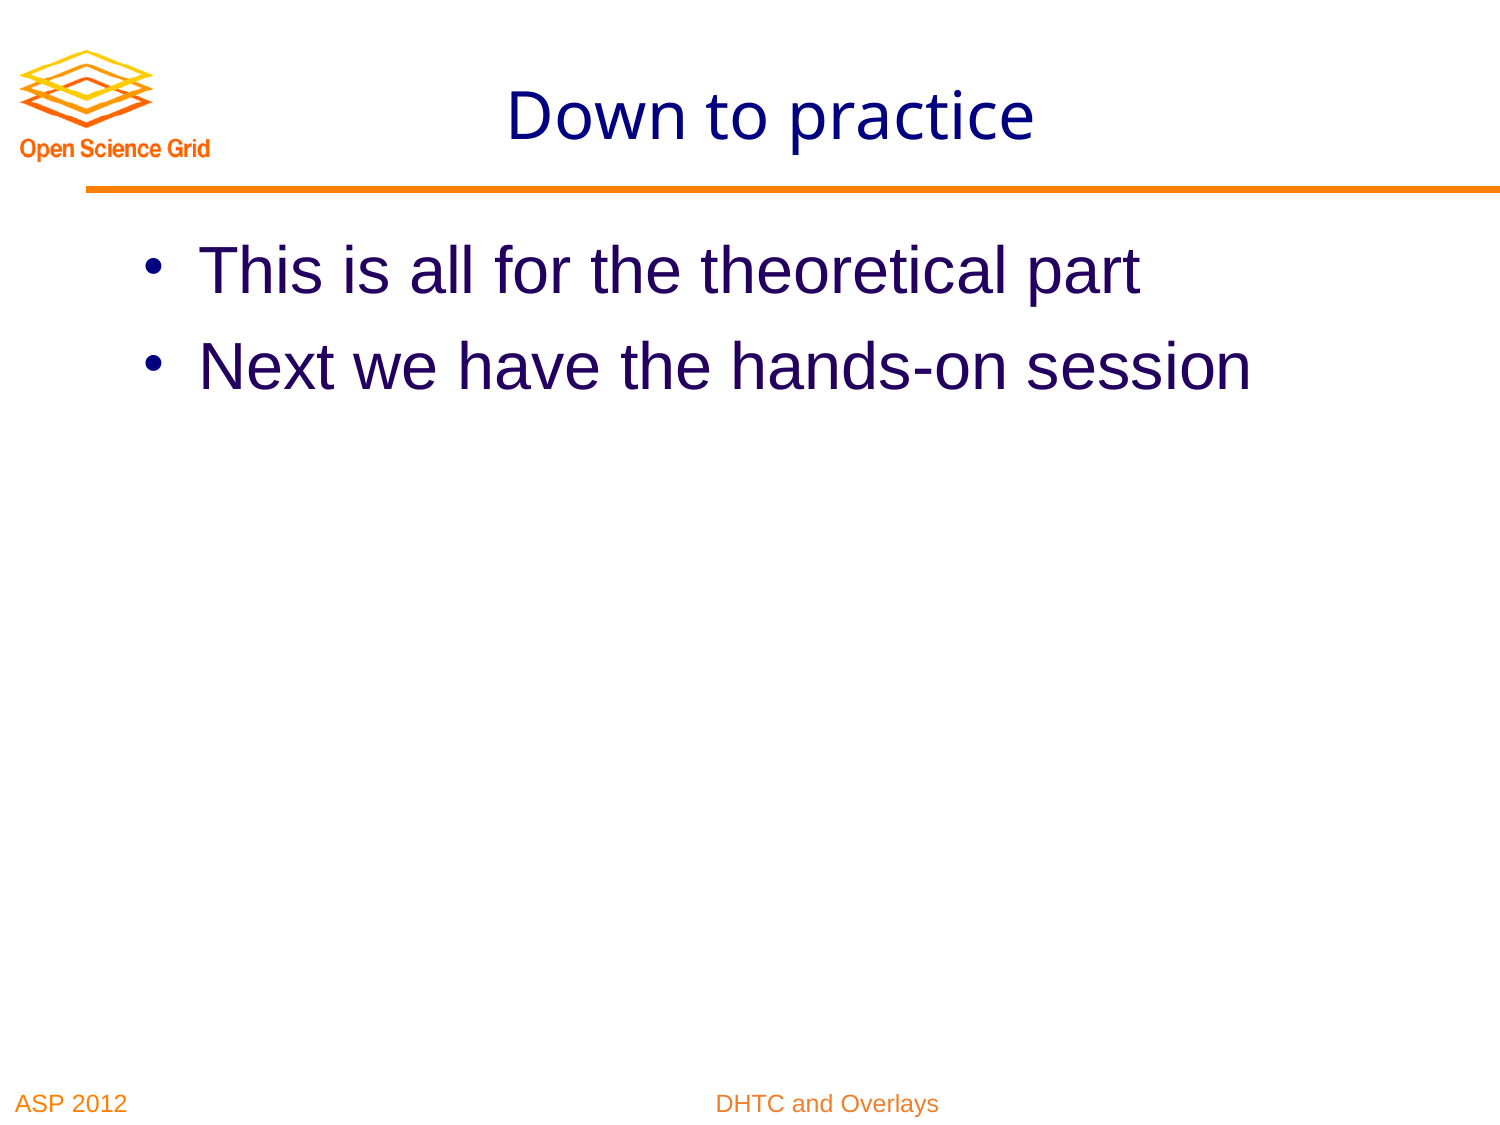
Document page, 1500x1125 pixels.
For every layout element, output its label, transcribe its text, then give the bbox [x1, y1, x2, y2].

title Down to practice [201, 18, 1342, 207]
list This is all for the theoretical part Next we have the hands-on session [127, 218, 1403, 962]
picture [0, 27, 201, 179]
